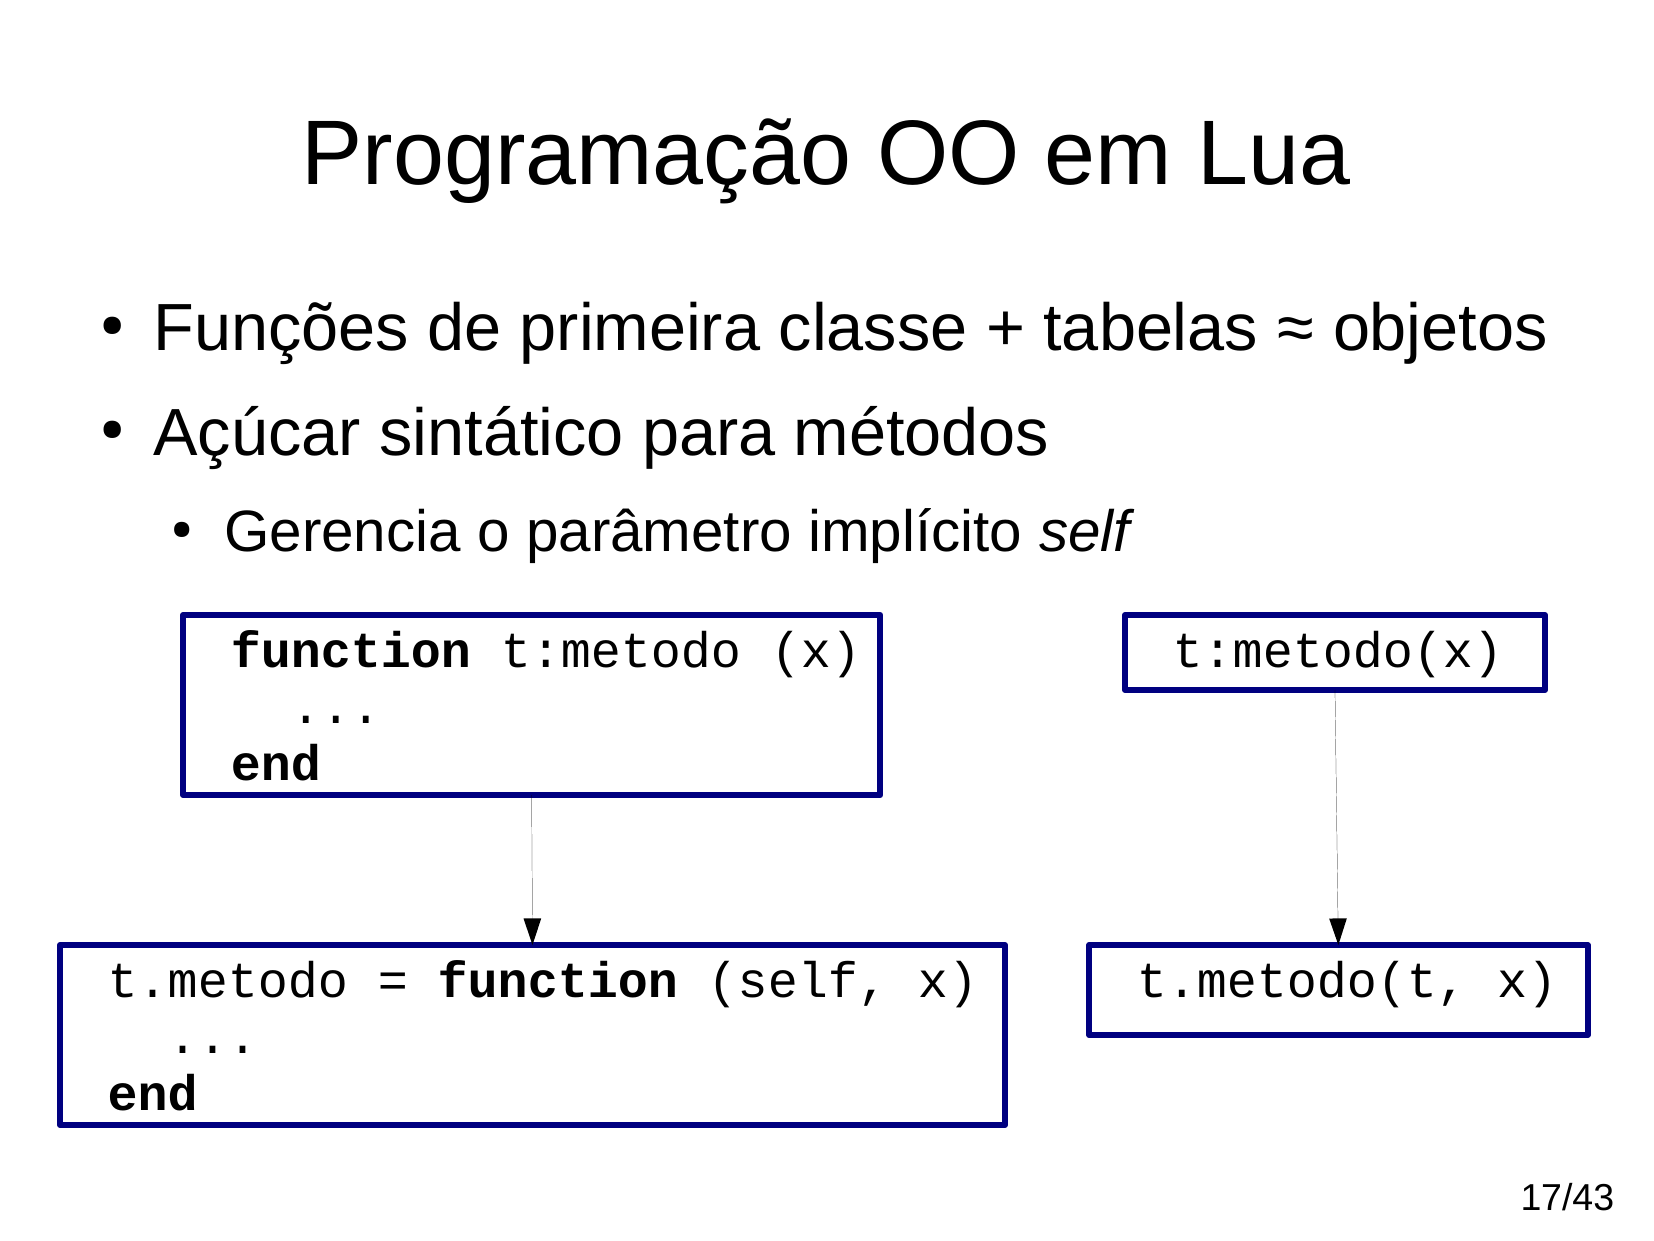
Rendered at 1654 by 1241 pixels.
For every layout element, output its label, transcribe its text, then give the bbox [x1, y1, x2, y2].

text_box 17/43 [1495, 1168, 1630, 1239]
text_box t:metodo(x) [1125, 615, 1546, 691]
title Programação OO em Lua [82, 49, 1571, 257]
text_box function t:metodo (x) ... end [183, 615, 881, 796]
text_box t.metodo(t, x) [1089, 945, 1588, 1036]
text_box t.metodo = function (self, x) ... end [60, 945, 1006, 1126]
list Funções de primeira classe + tabelas ≈ objetos Açúcar sintático para métodos Gerencia o parâmetro implícito self [82, 290, 1571, 1109]
